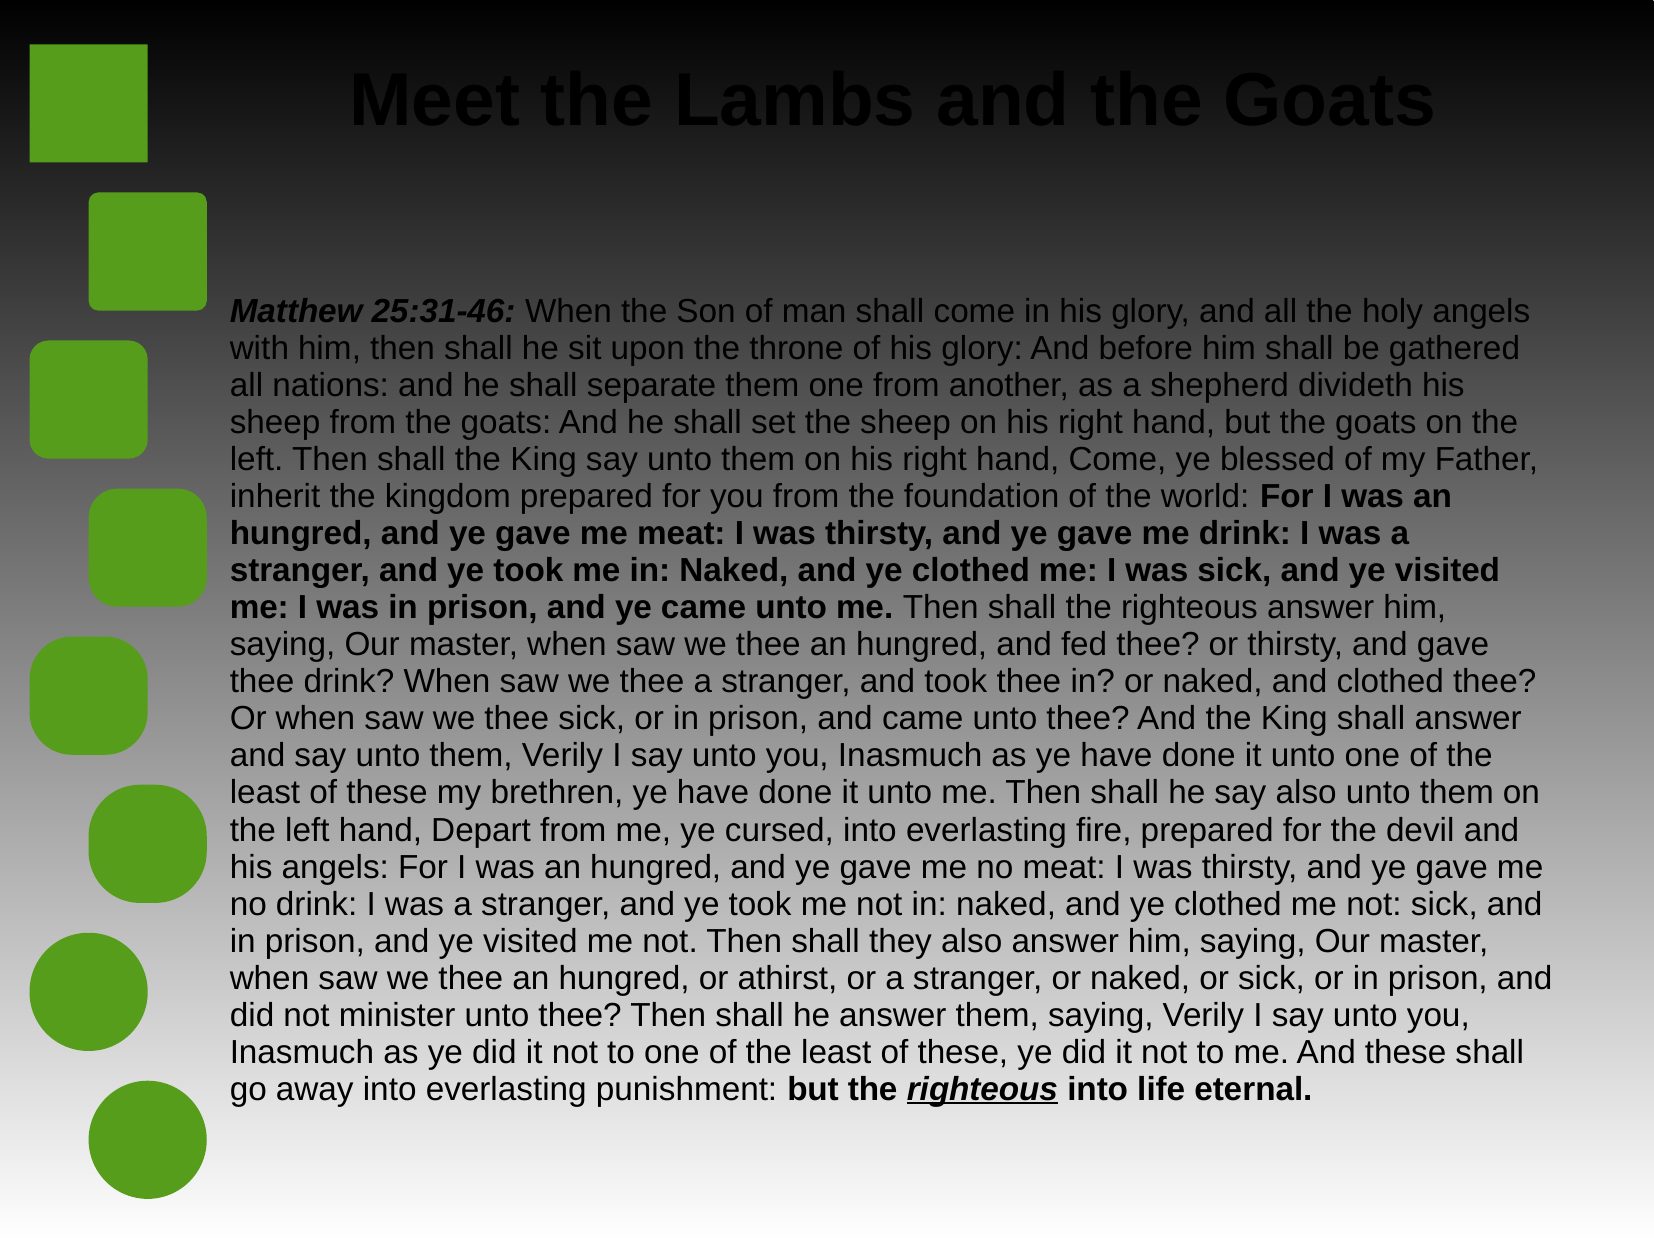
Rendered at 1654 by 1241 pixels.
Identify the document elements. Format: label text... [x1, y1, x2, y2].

list Matthew 25:31-46: When the Son of man shall come in his glory, and all the holy angels with him, then shall he sit upon the throne of his glory: And before him shall be gathered all nations: and he shall separate them one from another, as a shepherd divideth his sheep from the goats: And he shall set the sheep on his right hand, but the goats on the left. Then shall the King say unto them on his right hand, Come, ye blessed of my Father, inherit the kingdom prepared for you from the foundation of the world: For I was an hungred, and ye gave me meat: I was thirsty, and ye gave me drink: I was a stranger, and ye took me in: Naked, and ye clothed me: I was sick, and ye visited me: I was in prison, and ye came unto me. Then shall the righteous answer him, saying, Our master, when saw we thee an hungred, and fed thee? or thirsty, and gave thee drink? When saw we thee a stranger, and took thee in? or naked, and clothed thee? Or when saw we thee sick, or in prison, and came unto thee? And the King shall answer and say unto them, Verily I say unto you, Inasmuch as ye have done it unto one of the least of these my brethren, ye have done it unto me. Then shall he say also unto them on the left hand, Depart from me, ye cursed, into everlasting fire, prepared for the devil and his angels: For I was an hungred, and ye gave me no meat: I was thirsty, and ye gave me no drink: I was a stranger, and ye took me not in: naked, and ye clothed me not: sick, and in prison, and ye visited me not. Then shall they also answer him, saying, Our master, when saw we thee an hungred, or athirst, or a stranger, or naked, or sick, or in prison, and did not minister unto thee? Then shall he answer them, saying, Verily I say unto you, Inasmuch as ye did it not to one of the least of these, ye did it not to me. And these shall go away into everlasting punishment: but the righteous into life eternal. [214, 285, 1571, 1177]
title Meet the Lambs and the Goats [214, 49, 1571, 236]
